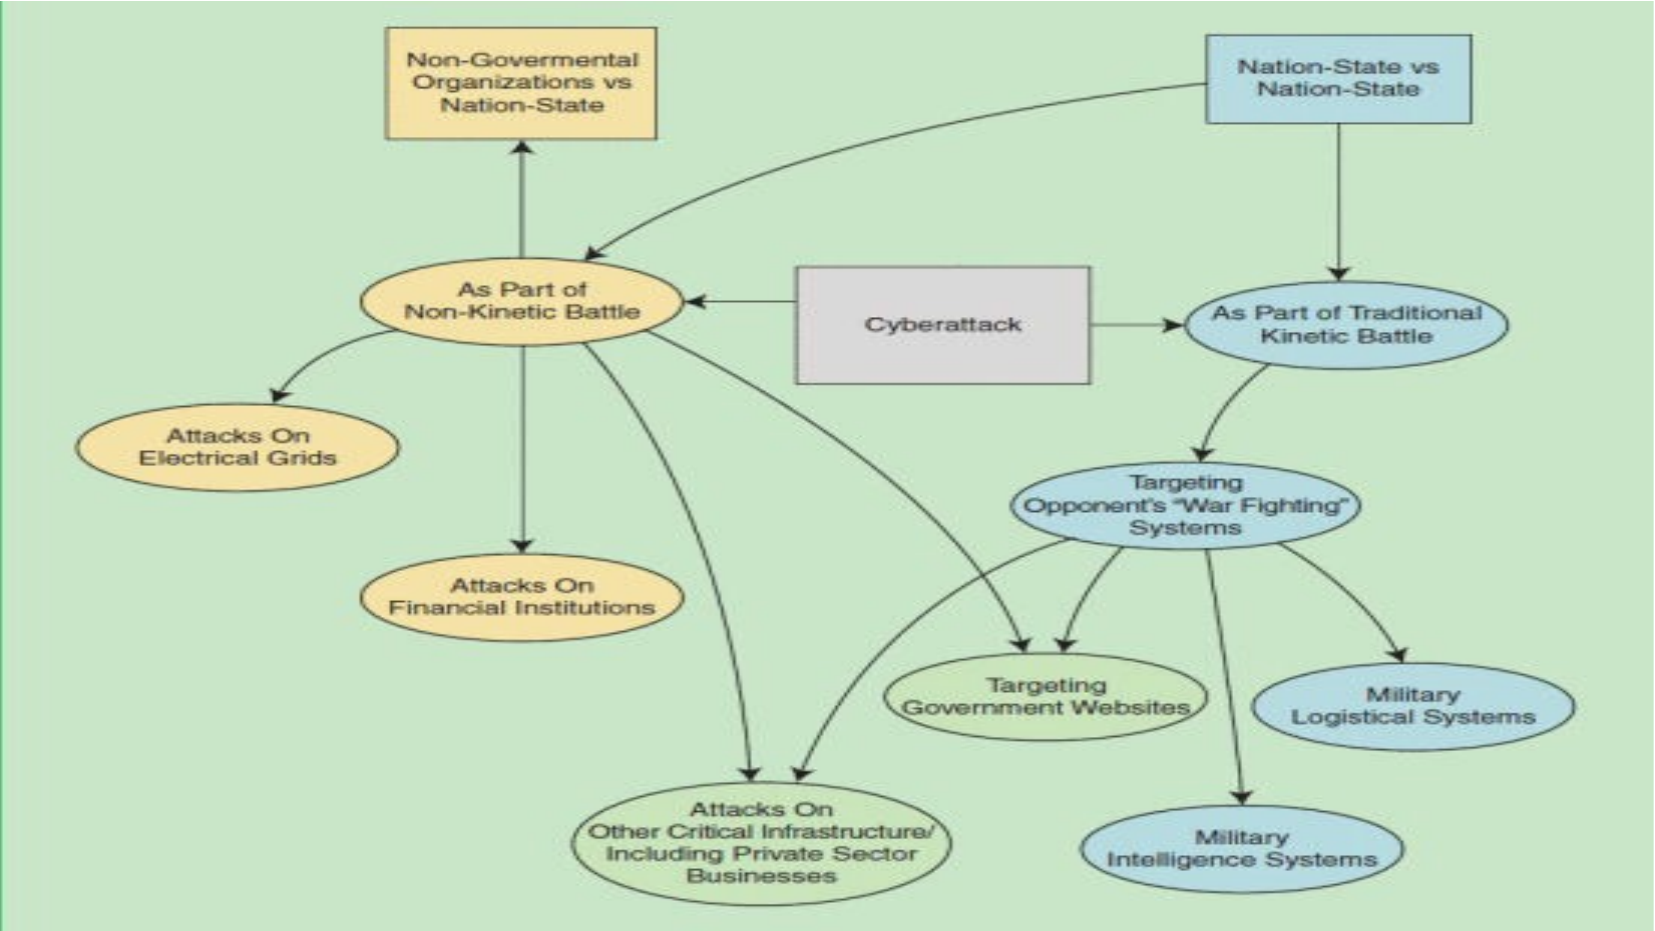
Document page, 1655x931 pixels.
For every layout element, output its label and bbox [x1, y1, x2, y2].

text_box [0, 1, 1654, 930]
